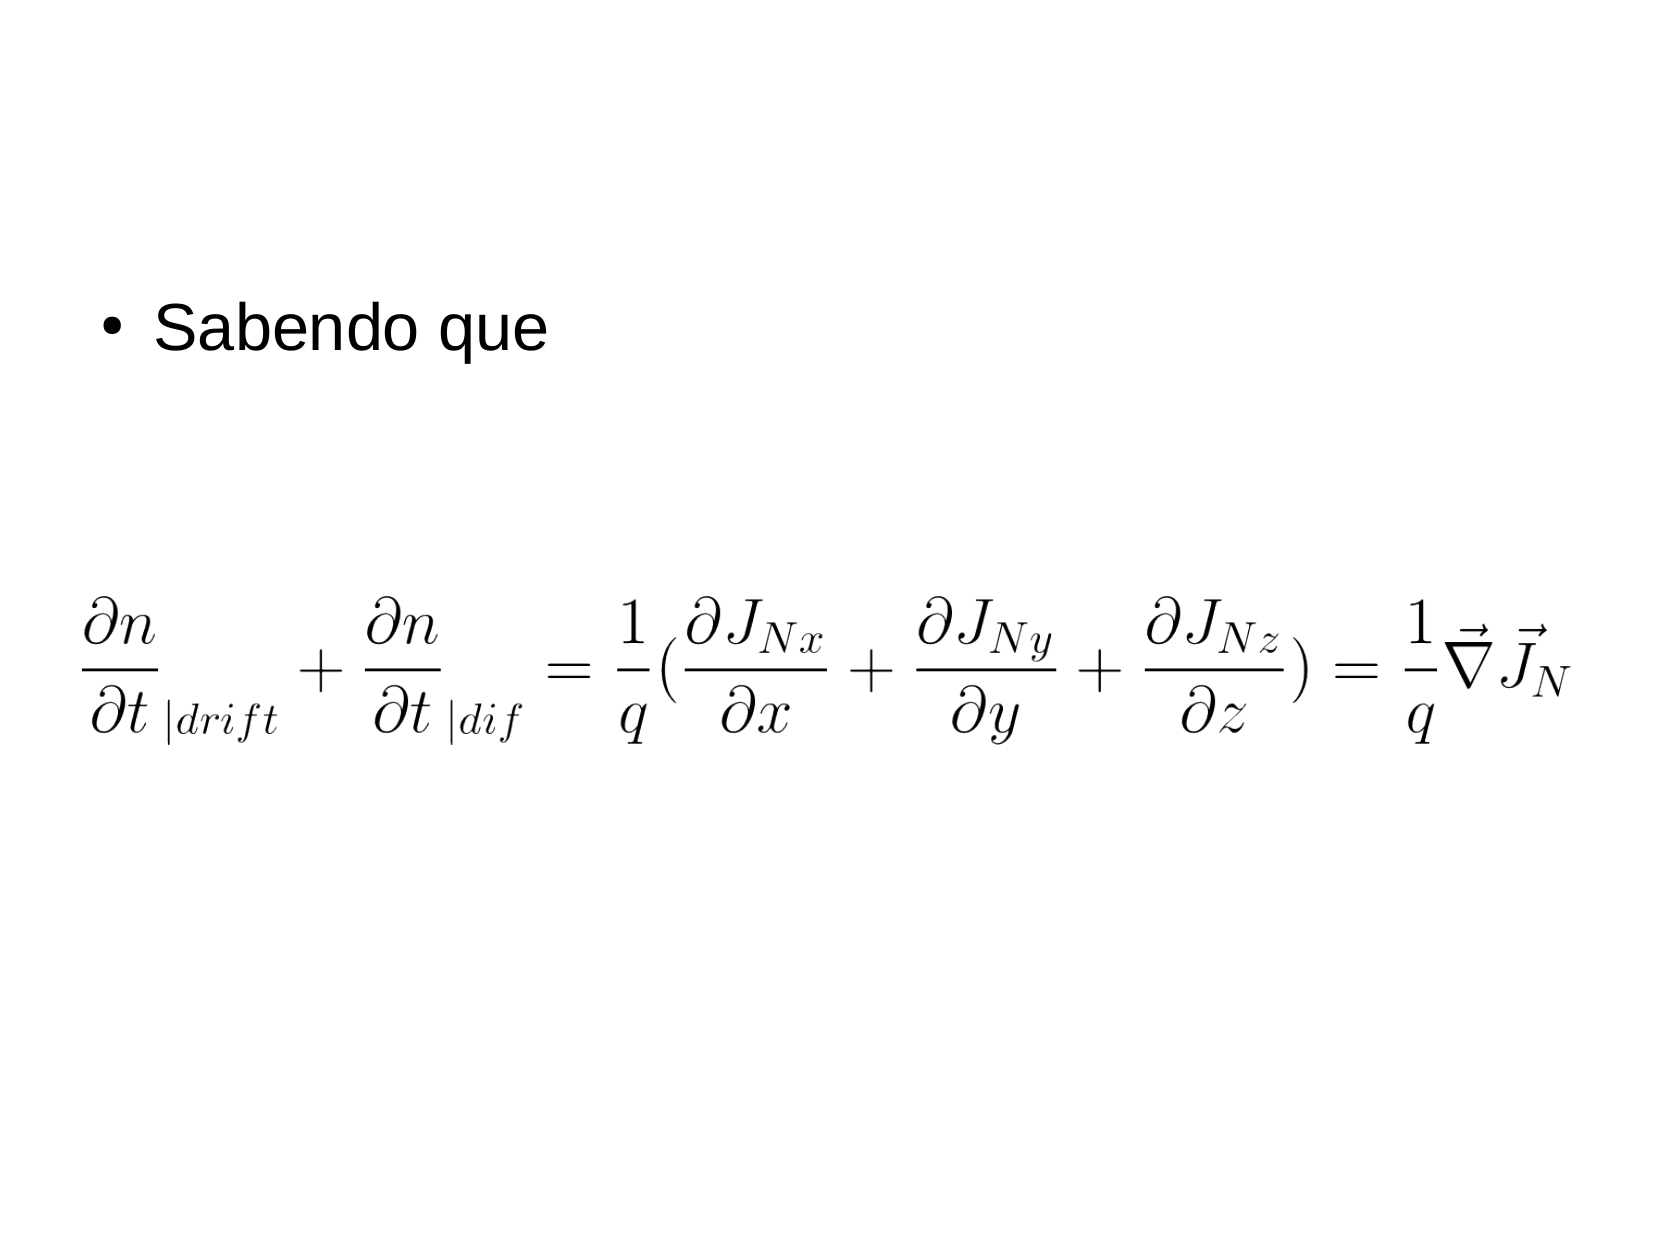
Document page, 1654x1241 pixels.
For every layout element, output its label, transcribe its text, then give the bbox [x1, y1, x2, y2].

list Sabendo que [82, 290, 1571, 596]
picture [82, 596, 1571, 745]
